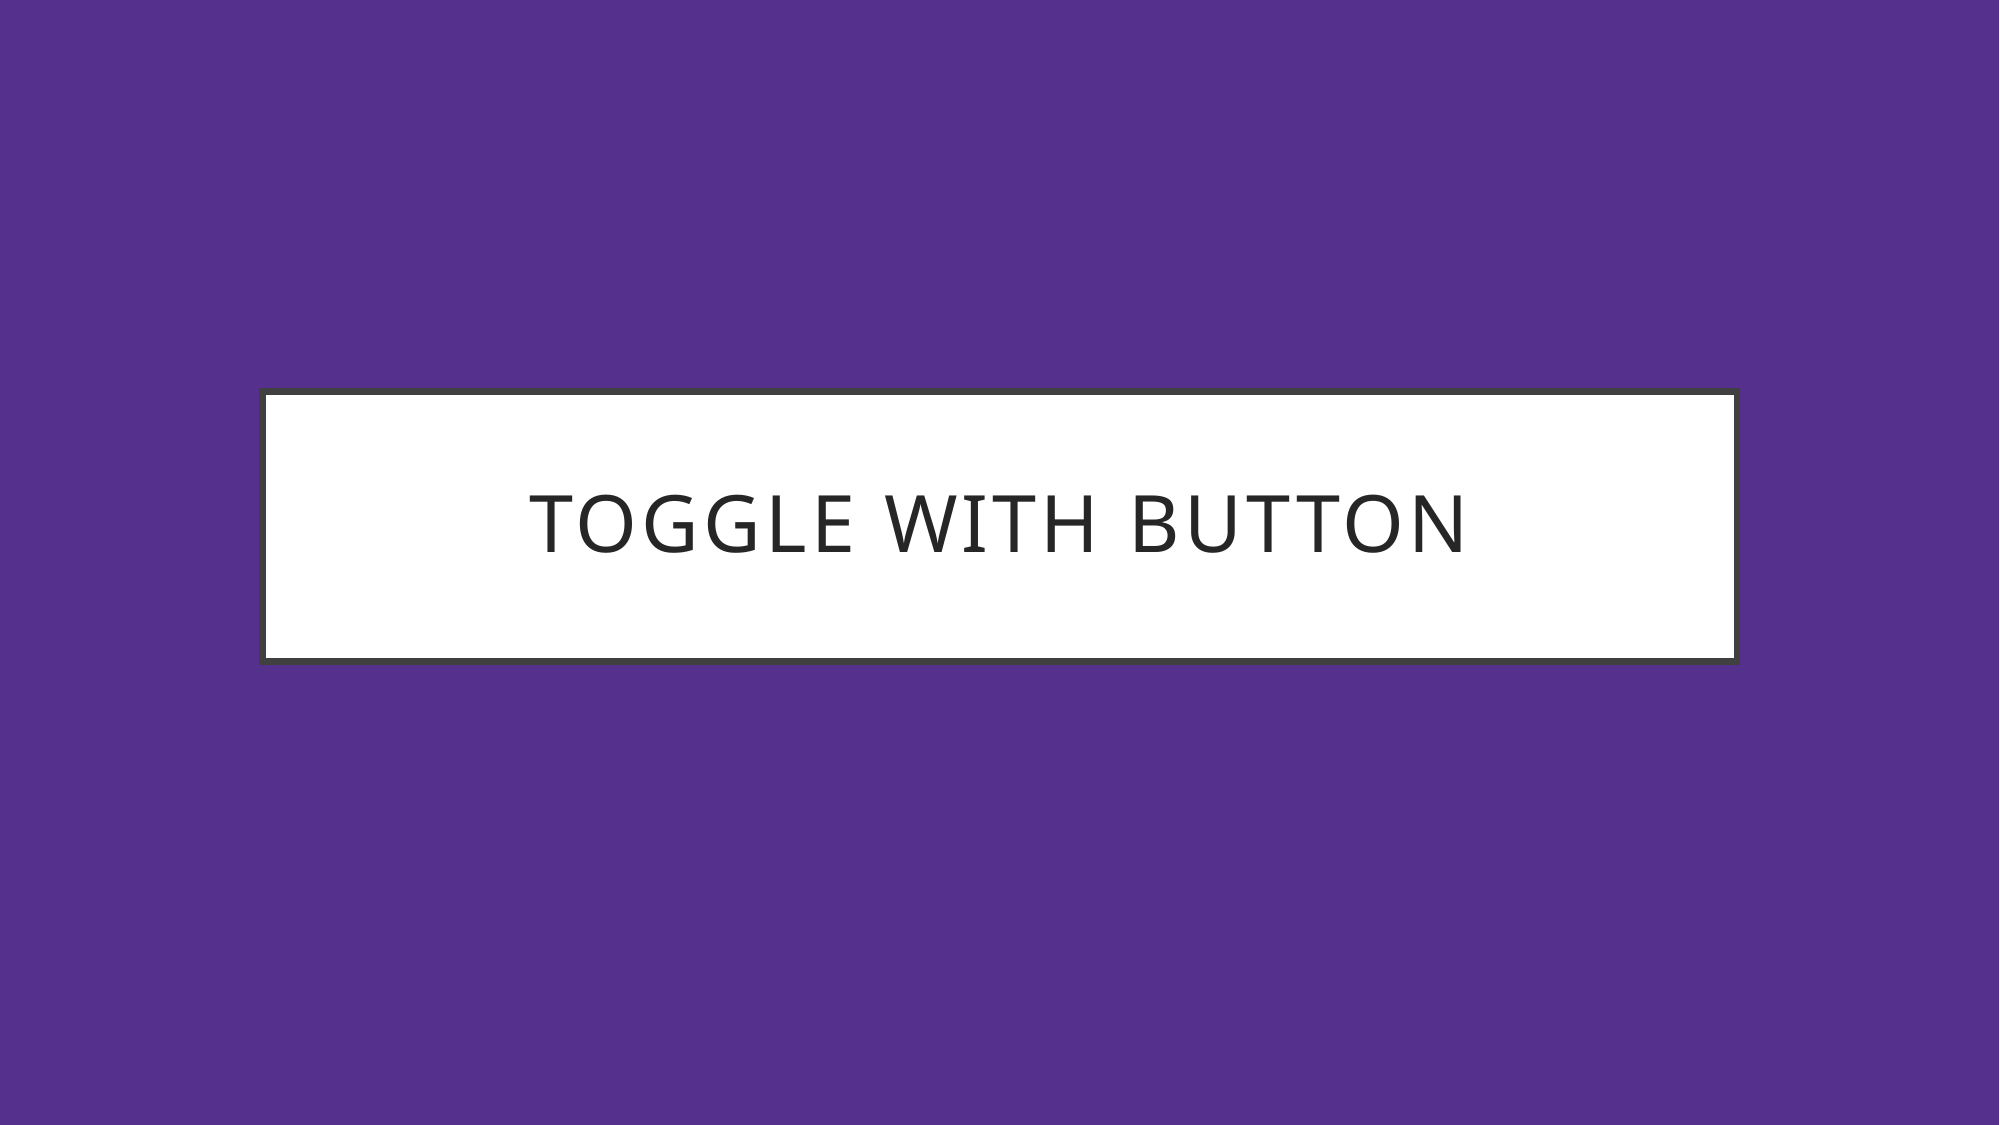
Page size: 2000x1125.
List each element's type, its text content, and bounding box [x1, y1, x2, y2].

title Toggle with button [262, 391, 1737, 662]
